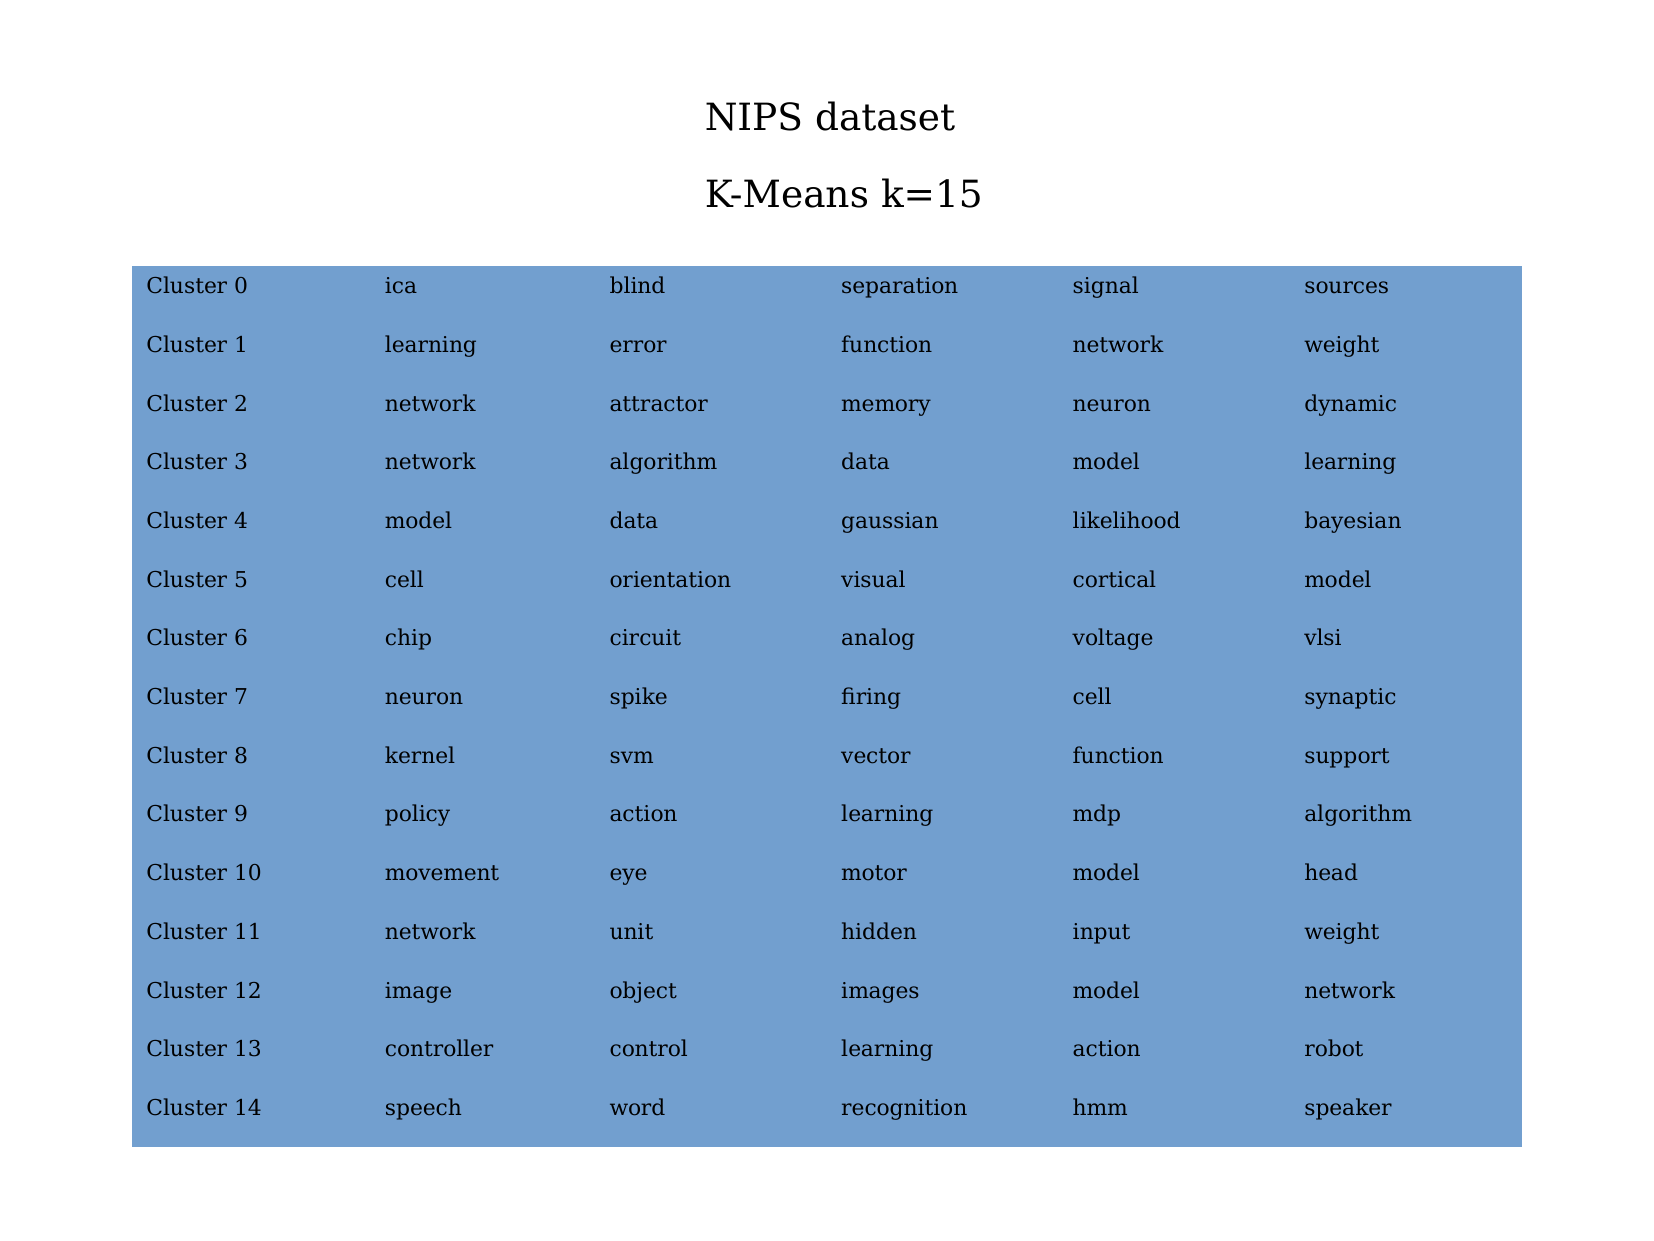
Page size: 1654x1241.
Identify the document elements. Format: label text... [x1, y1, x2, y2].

table_cell chip [363, 618, 595, 677]
table_cell memory [826, 383, 1058, 442]
table_cell Cluster 14 [132, 1088, 363, 1147]
table_cell error [595, 325, 826, 383]
table_cell hidden [826, 912, 1058, 970]
table_cell weight [1290, 912, 1522, 970]
table_cell recognition [826, 1088, 1058, 1147]
table_cell speaker [1290, 1088, 1522, 1147]
table_cell svm [595, 736, 826, 794]
table_cell spike [595, 677, 826, 736]
table_cell head [1290, 853, 1522, 912]
table_cell learning [363, 325, 595, 383]
table_cell Cluster 12 [132, 970, 363, 1029]
table_cell Cluster 1 [132, 325, 363, 383]
table_cell controller [363, 1029, 595, 1088]
table_cell network [363, 442, 595, 501]
table_cell visual [826, 559, 1058, 618]
table_header signal [1058, 266, 1290, 325]
table_cell Cluster 3 [132, 442, 363, 501]
table_cell robot [1290, 1029, 1522, 1088]
table_cell function [1058, 736, 1290, 794]
table_cell action [1058, 1029, 1290, 1088]
table_cell synaptic [1290, 677, 1522, 736]
text_box K-Means k=15 [690, 165, 998, 224]
table_cell word [595, 1088, 826, 1147]
table_cell Cluster 13 [132, 1029, 363, 1088]
table_cell network [1290, 970, 1522, 1029]
table_cell input [1058, 912, 1290, 970]
text_box NIPS dataset [690, 88, 971, 147]
table_cell policy [363, 794, 595, 853]
table_cell Cluster 2 [132, 383, 363, 442]
table_cell firing [826, 677, 1058, 736]
table_cell model [1058, 853, 1290, 912]
table_cell learning [826, 794, 1058, 853]
table_cell model [1058, 970, 1290, 1029]
table_cell vector [826, 736, 1058, 794]
table_cell support [1290, 736, 1522, 794]
table_cell Cluster 4 [132, 501, 363, 559]
table_cell gaussian [826, 501, 1058, 559]
table_cell algorithm [595, 442, 826, 501]
table_cell images [826, 970, 1058, 1029]
table_cell network [363, 383, 595, 442]
table_cell neuron [363, 677, 595, 736]
table_cell object [595, 970, 826, 1029]
table_cell likelihood [1058, 501, 1290, 559]
table_header blind [595, 266, 826, 325]
table_cell Cluster 9 [132, 794, 363, 853]
table_cell motor [826, 853, 1058, 912]
table_cell cell [1058, 677, 1290, 736]
table_cell model [1290, 559, 1522, 618]
table_cell function [826, 325, 1058, 383]
table_cell algorithm [1290, 794, 1522, 853]
table_cell Cluster 11 [132, 912, 363, 970]
table_header ica [363, 266, 595, 325]
table_cell network [363, 912, 595, 970]
table_cell eye [595, 853, 826, 912]
table_cell kernel [363, 736, 595, 794]
table_cell learning [1290, 442, 1522, 501]
table_cell attractor [595, 383, 826, 442]
table_header Cluster 0 [132, 266, 363, 325]
table_cell bayesian [1290, 501, 1522, 559]
table_cell model [1058, 442, 1290, 501]
table_cell circuit [595, 618, 826, 677]
table_cell dynamic [1290, 383, 1522, 442]
table_cell control [595, 1029, 826, 1088]
table_cell data [595, 501, 826, 559]
table_cell Cluster 5 [132, 559, 363, 618]
table_cell Cluster 10 [132, 853, 363, 912]
table_cell model [363, 501, 595, 559]
table_cell movement [363, 853, 595, 912]
table_cell learning [826, 1029, 1058, 1088]
table_cell speech [363, 1088, 595, 1147]
table_cell analog [826, 618, 1058, 677]
table_cell vlsi [1290, 618, 1522, 677]
table_cell cortical [1058, 559, 1290, 618]
table_header separation [826, 266, 1058, 325]
table_cell weight [1290, 325, 1522, 383]
table_cell data [826, 442, 1058, 501]
table_cell neuron [1058, 383, 1290, 442]
table_cell cell [363, 559, 595, 618]
table_cell image [363, 970, 595, 1029]
table_cell orientation [595, 559, 826, 618]
table_cell voltage [1058, 618, 1290, 677]
table_cell mdp [1058, 794, 1290, 853]
table_cell Cluster 8 [132, 736, 363, 794]
table_cell hmm [1058, 1088, 1290, 1147]
table_cell action [595, 794, 826, 853]
table_cell Cluster 7 [132, 677, 363, 736]
table_cell network [1058, 325, 1290, 383]
table_cell unit [595, 912, 826, 970]
table_cell Cluster 6 [132, 618, 363, 677]
table_header sources [1290, 266, 1522, 325]
